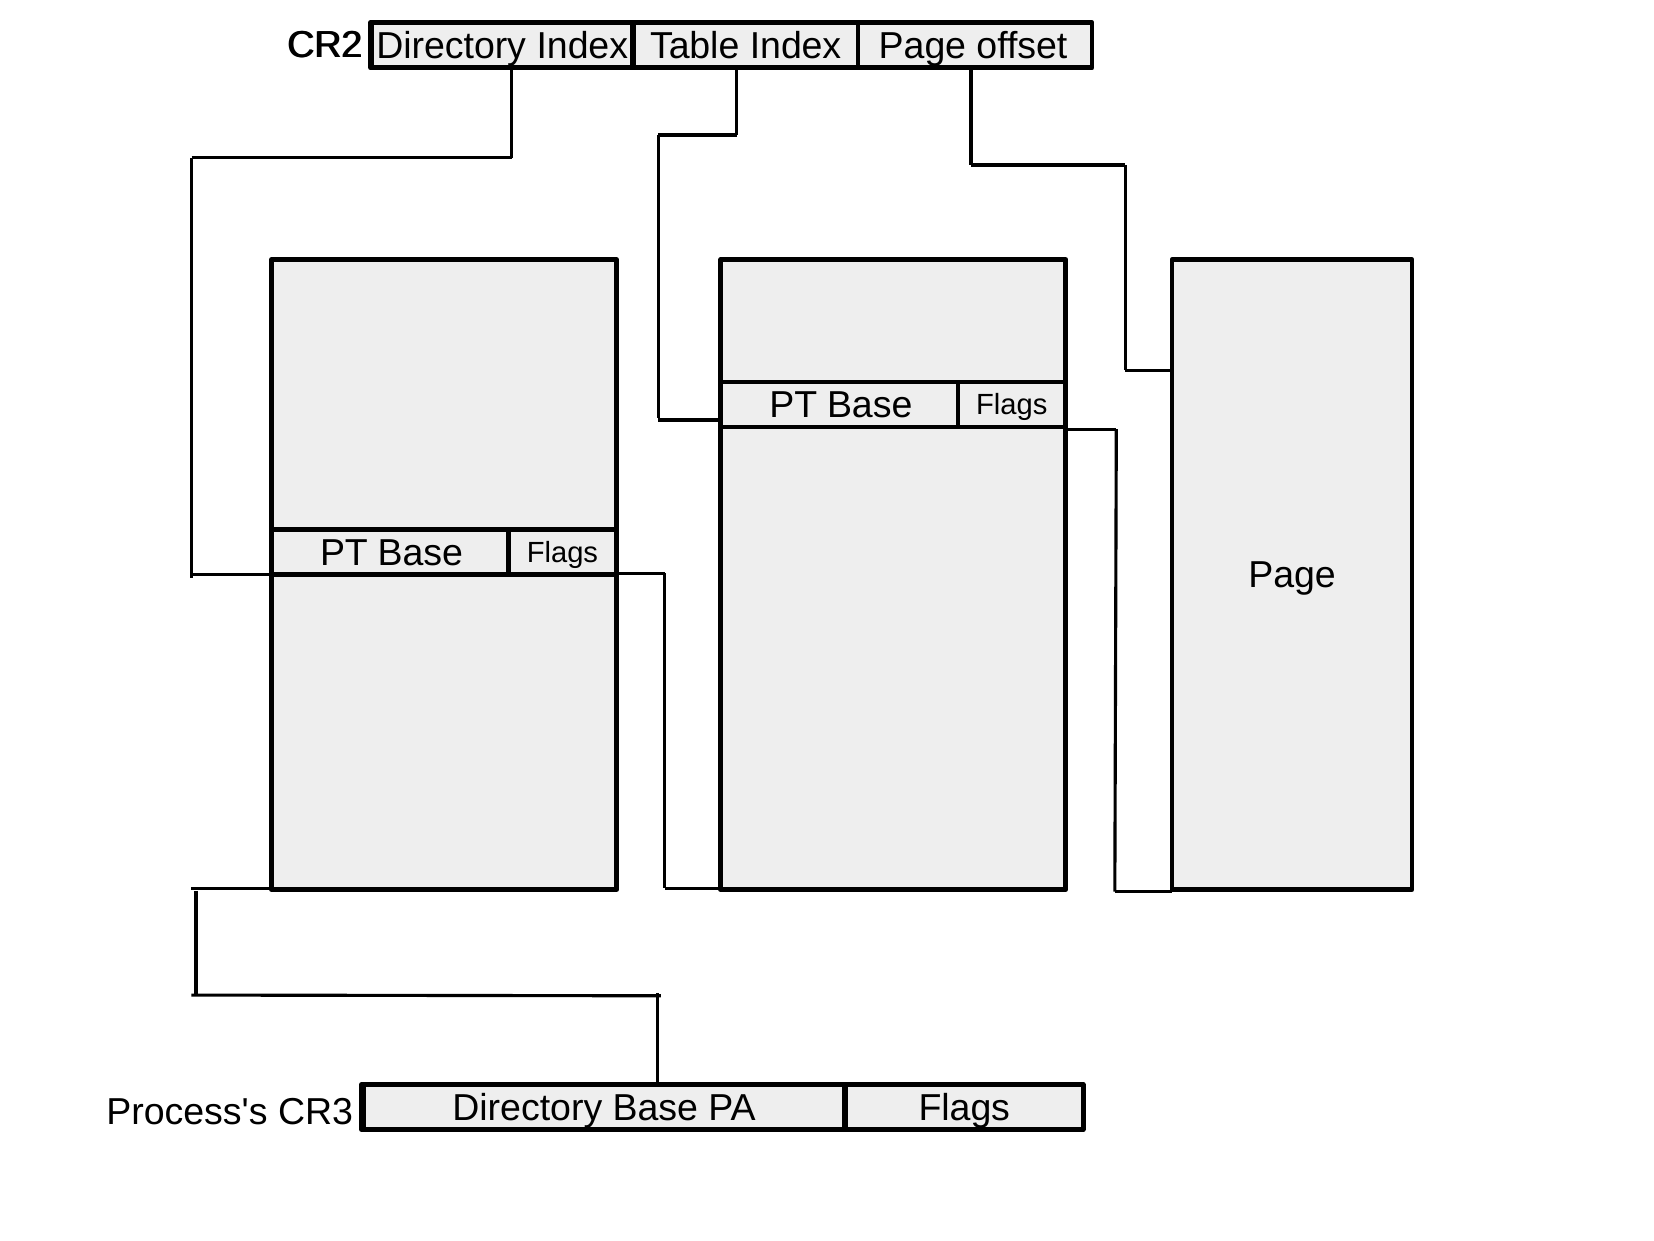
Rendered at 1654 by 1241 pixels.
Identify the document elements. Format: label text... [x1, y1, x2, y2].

text_box PT Base [271, 529, 508, 575]
text_box Page [1172, 259, 1412, 890]
text_box [271, 259, 617, 529]
text_box Directory Base PA [363, 1084, 845, 1130]
text_box [720, 259, 1066, 381]
text_box Directory Index [378, 22, 633, 68]
text_box Flags [957, 381, 1066, 427]
text_box Flags [508, 529, 617, 575]
text_box [720, 427, 1066, 890]
text_box Table Index [633, 22, 858, 68]
text_box PT Base [720, 381, 957, 427]
text_box Process's CR3 [91, 1082, 382, 1140]
text_box Flags [845, 1084, 1084, 1130]
text_box [271, 575, 617, 890]
text_box Page offset [858, 22, 1093, 68]
text_box CR2 [273, 15, 378, 73]
